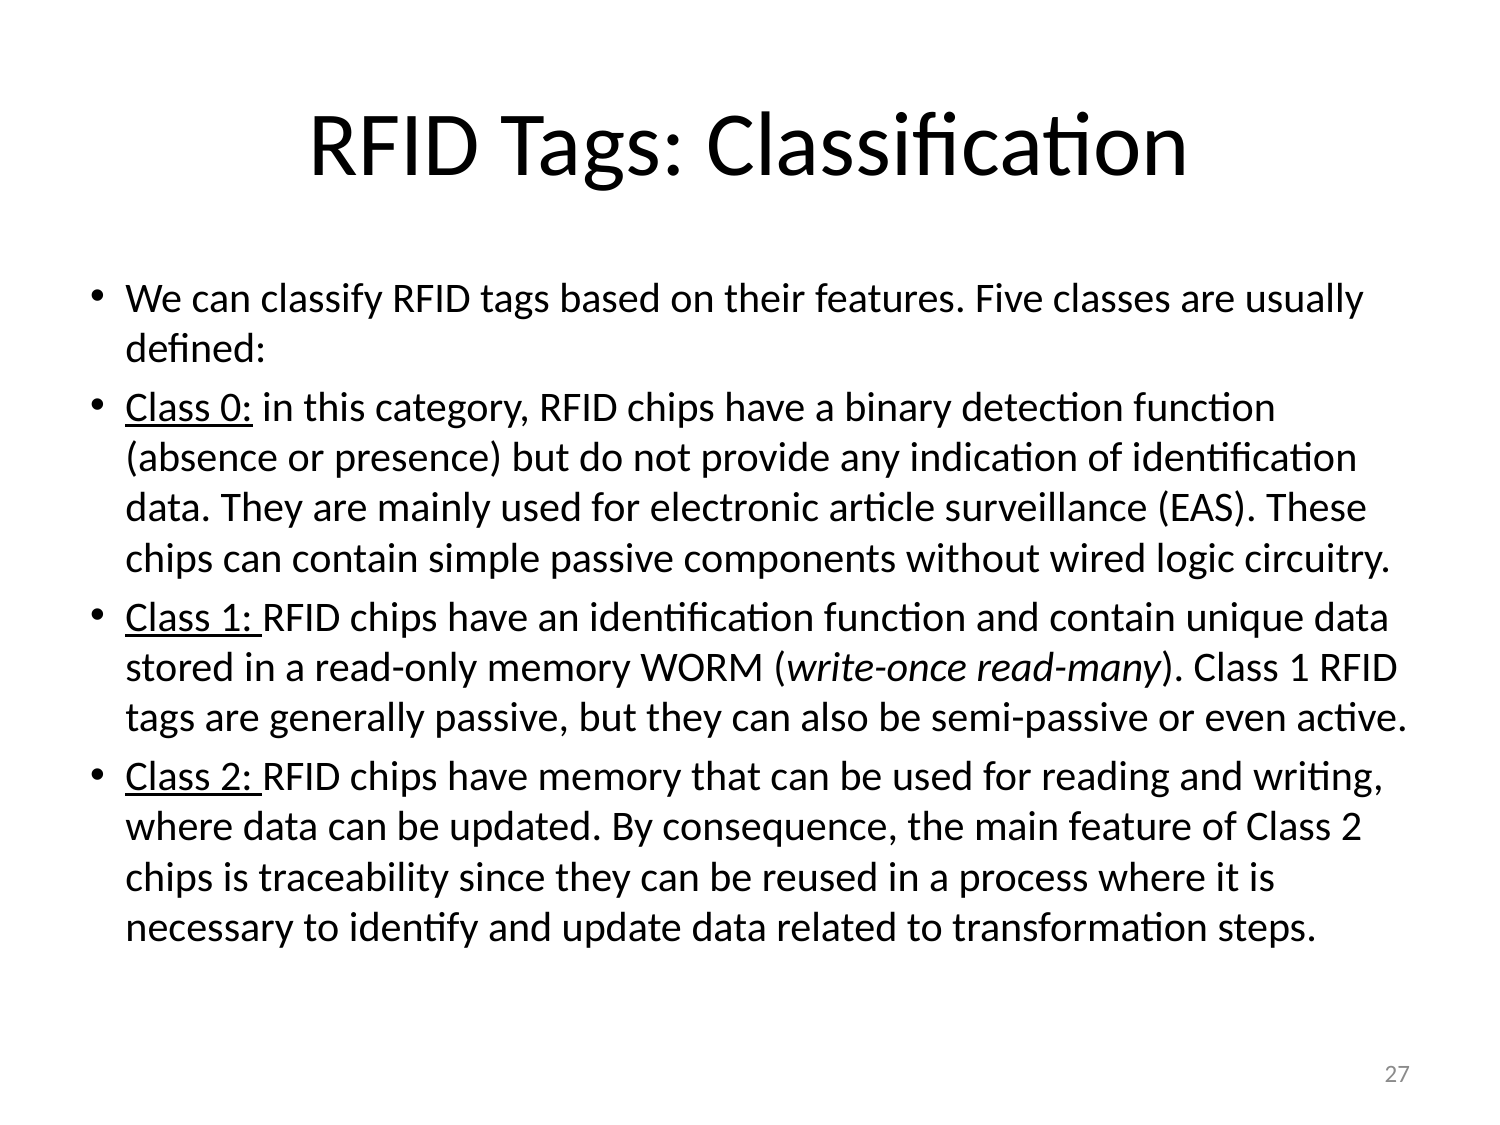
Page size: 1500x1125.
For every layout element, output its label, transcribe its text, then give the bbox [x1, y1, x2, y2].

title RFID Tags: Classification [75, 45, 1425, 233]
slide_number <number> [1074, 1042, 1425, 1103]
list We can classify RFID tags based on their features. Five classes are usually defined: Class 0: in this category, RFID chips have a binary detection function (absence or presence) but do not provide any indication of identification data. They are mainly used for electronic article surveillance (EAS). These chips can contain simple passive components without wired logic circuitry. Class 1: RFID chips have an identification function and contain unique data stored in a read-only memory WORM (write-once read-many). Class 1 RFID tags are generally passive, but they can also be semi-passive or even active. Class 2: RFID chips have memory that can be used for reading and writing, where data can be updated. By consequence, the main feature of Class 2 chips is traceability since they can be reused in a process where it is necessary to identify and update data related to transformation steps. [75, 262, 1425, 1005]
